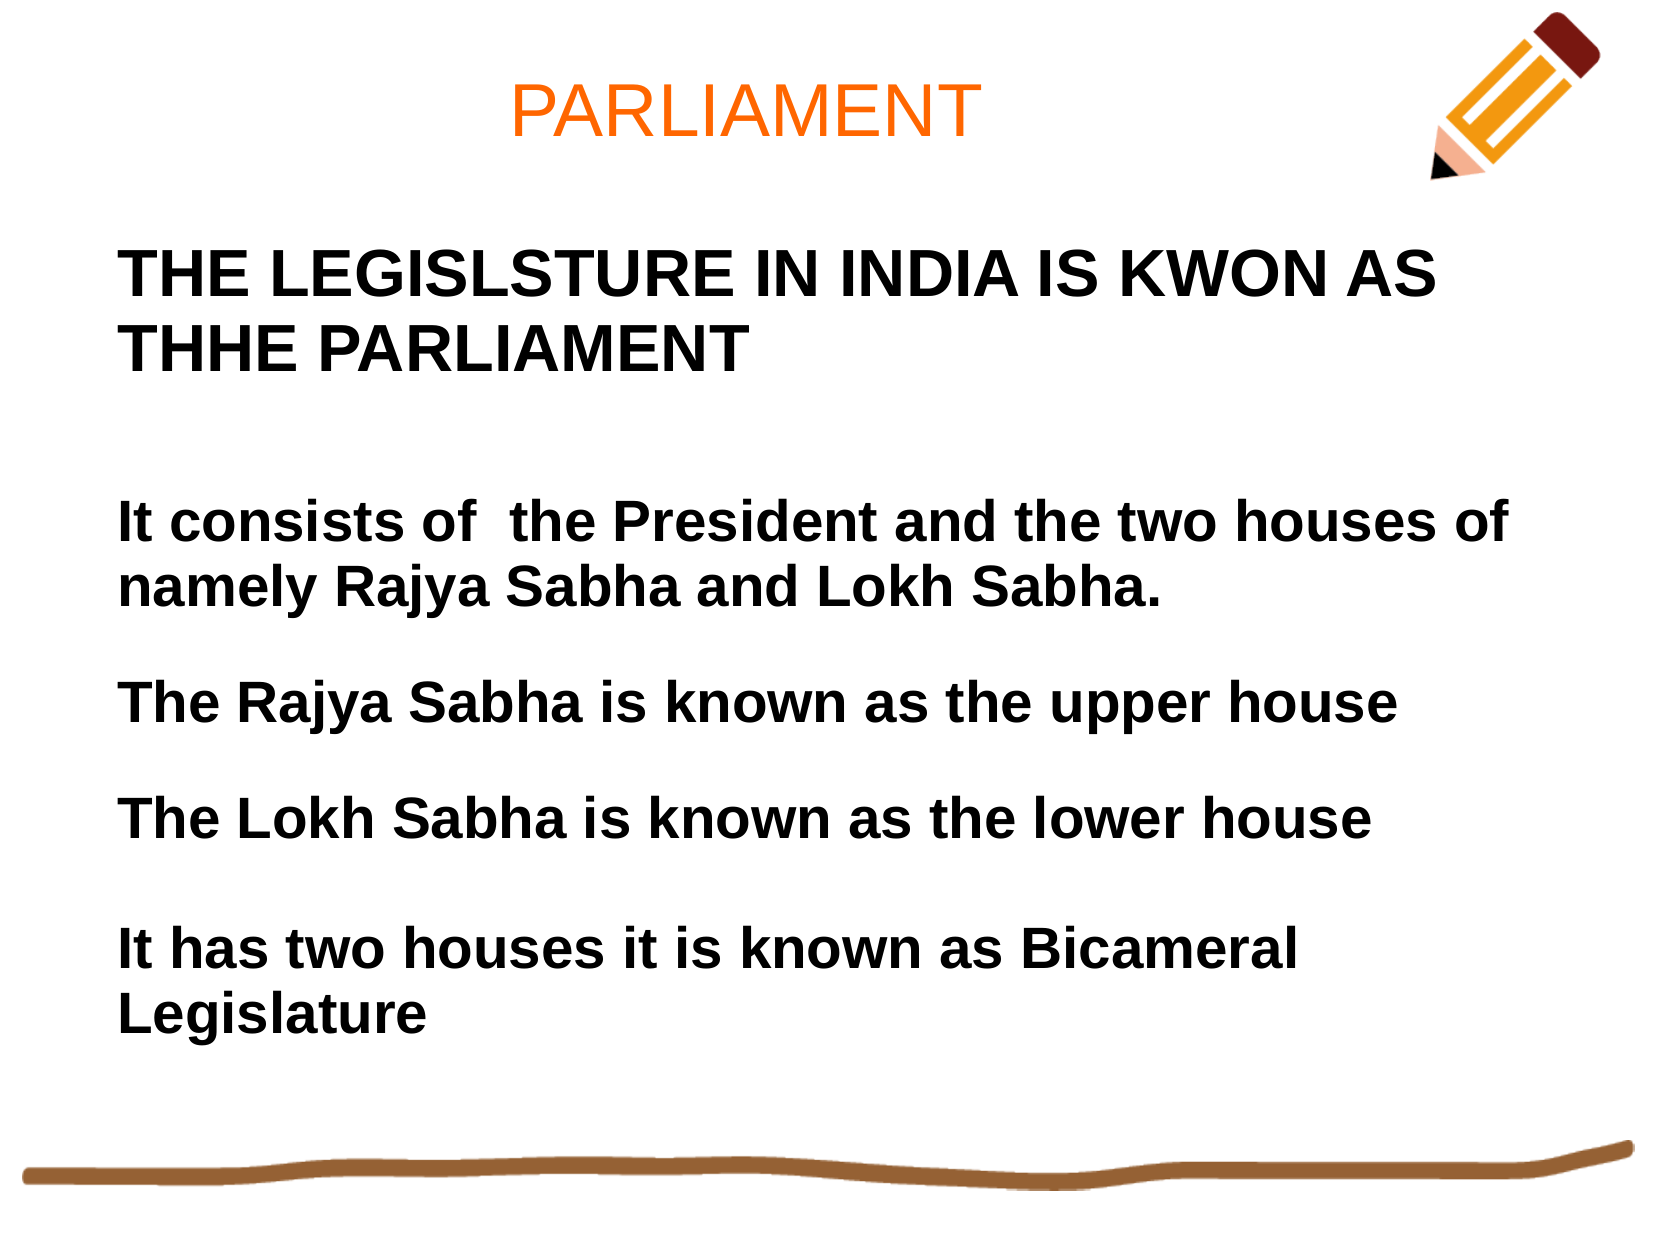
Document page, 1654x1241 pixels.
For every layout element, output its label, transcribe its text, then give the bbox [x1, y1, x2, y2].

title PARLIAMENT [82, 49, 1430, 172]
picture [1430, 12, 1601, 181]
text_box THE LEGISLSTURE IN INDIA IS KWON AS THHE PARLIAMENT It consists of the President and the two houses of namely Rajya Sabha and Lokh Sabha. The Rajya Sabha is known as the upper house The Lokh Sabha is known as the lower house It has two houses it is known as Bicameral Legislature [102, 228, 1531, 1111]
picture [22, 1140, 1635, 1191]
